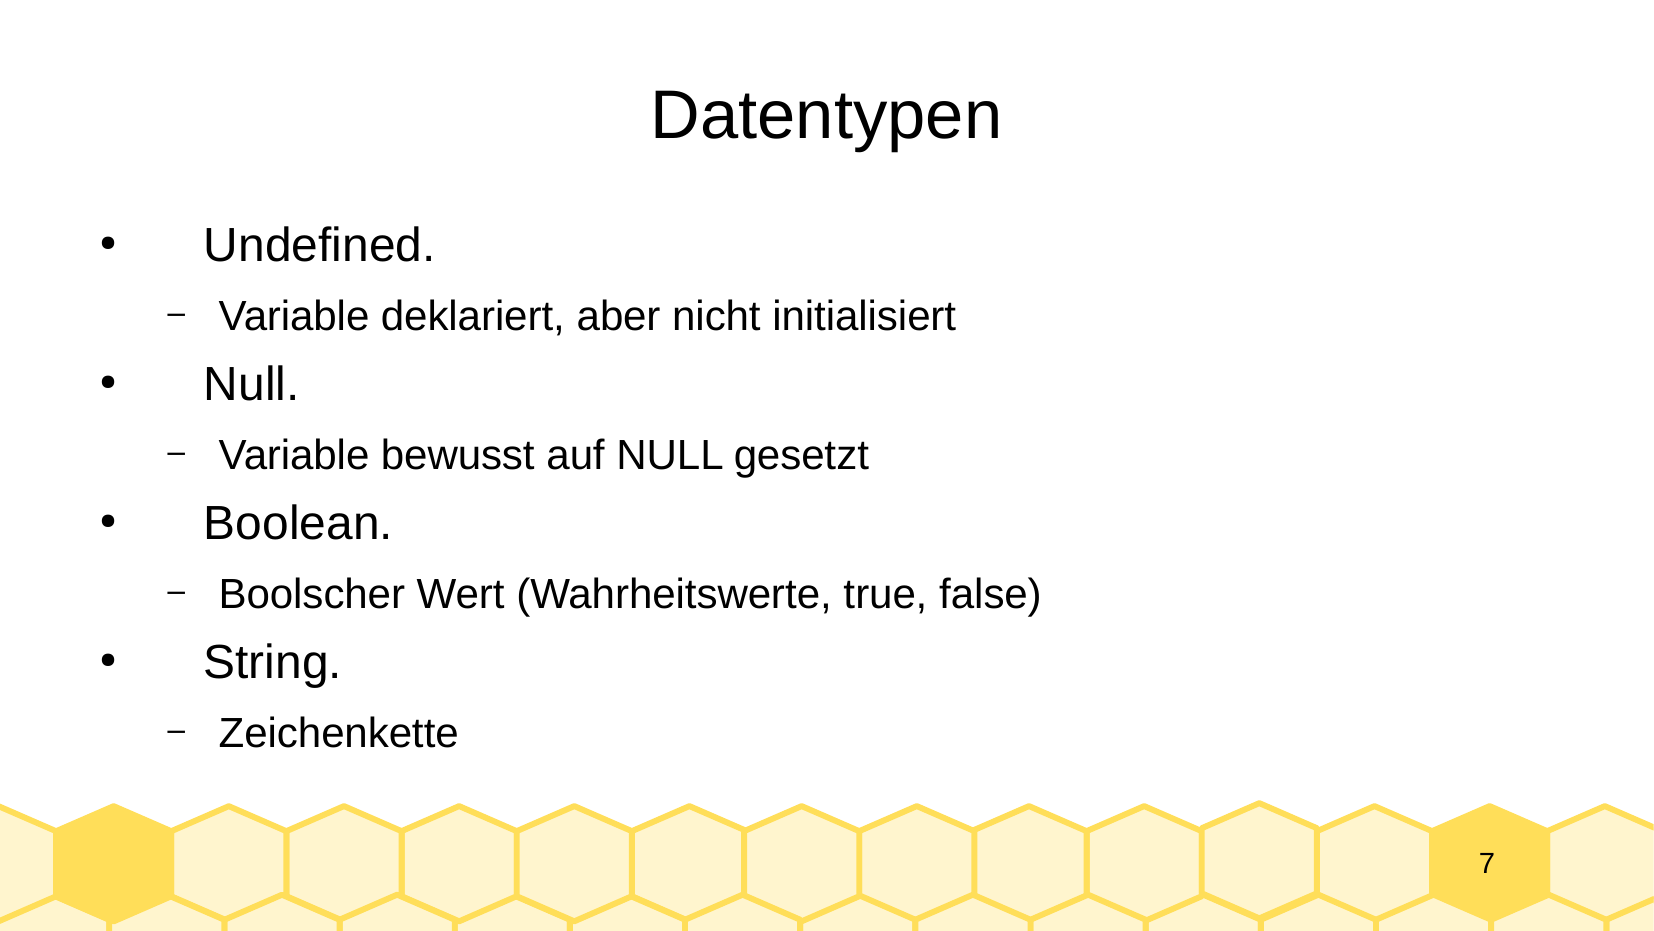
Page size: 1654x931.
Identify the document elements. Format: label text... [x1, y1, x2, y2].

list Undefined. Variable deklariert, aber nicht initialisiert Null. Variable bewusst auf NULL gesetzt Boolean. Boolscher Wert (Wahrheitswerte, true, false) String. Zeichenkette [82, 217, 1571, 758]
title Datentypen [82, 37, 1571, 193]
